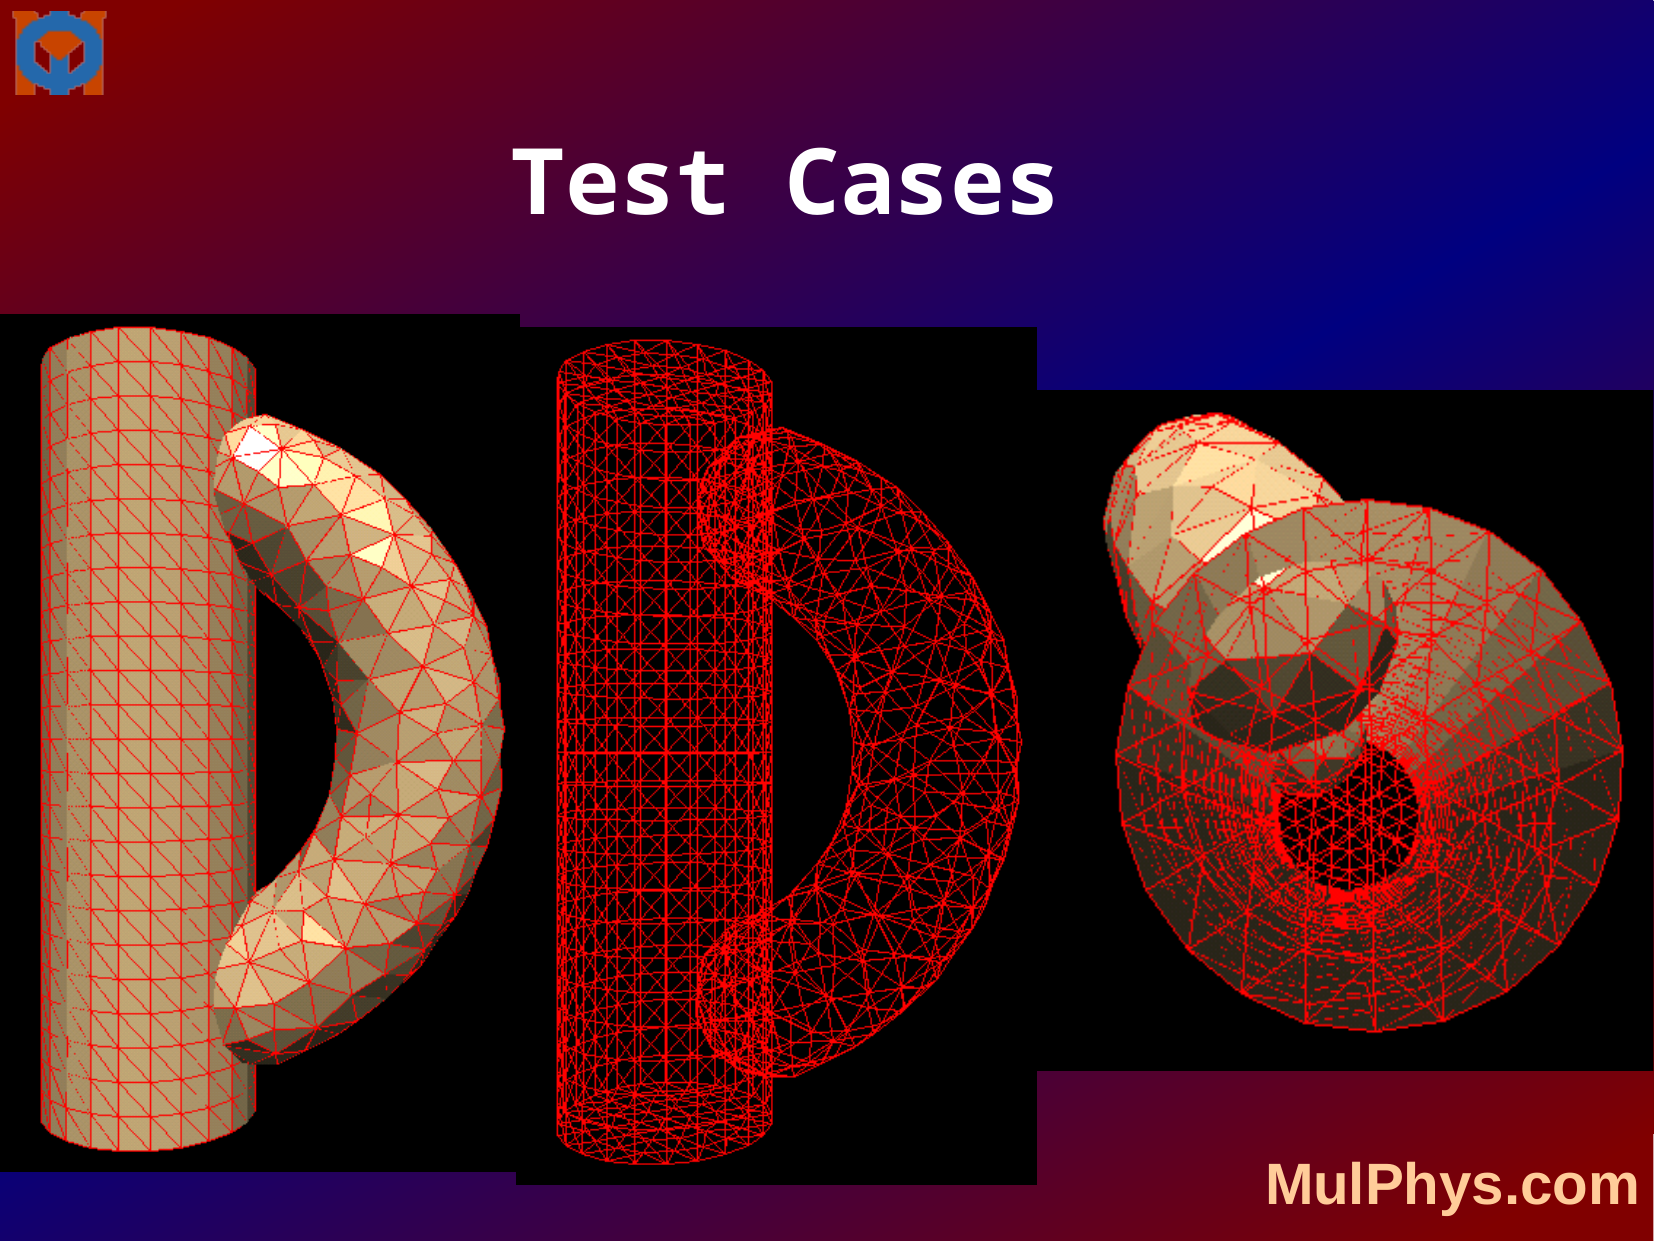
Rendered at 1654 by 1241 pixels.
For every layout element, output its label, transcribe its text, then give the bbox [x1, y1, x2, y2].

text_box MulPhys.com [1264, 1152, 1641, 1228]
picture [11, 11, 110, 95]
title Test Cases [447, 75, 1124, 283]
picture [0, 314, 1654, 1185]
